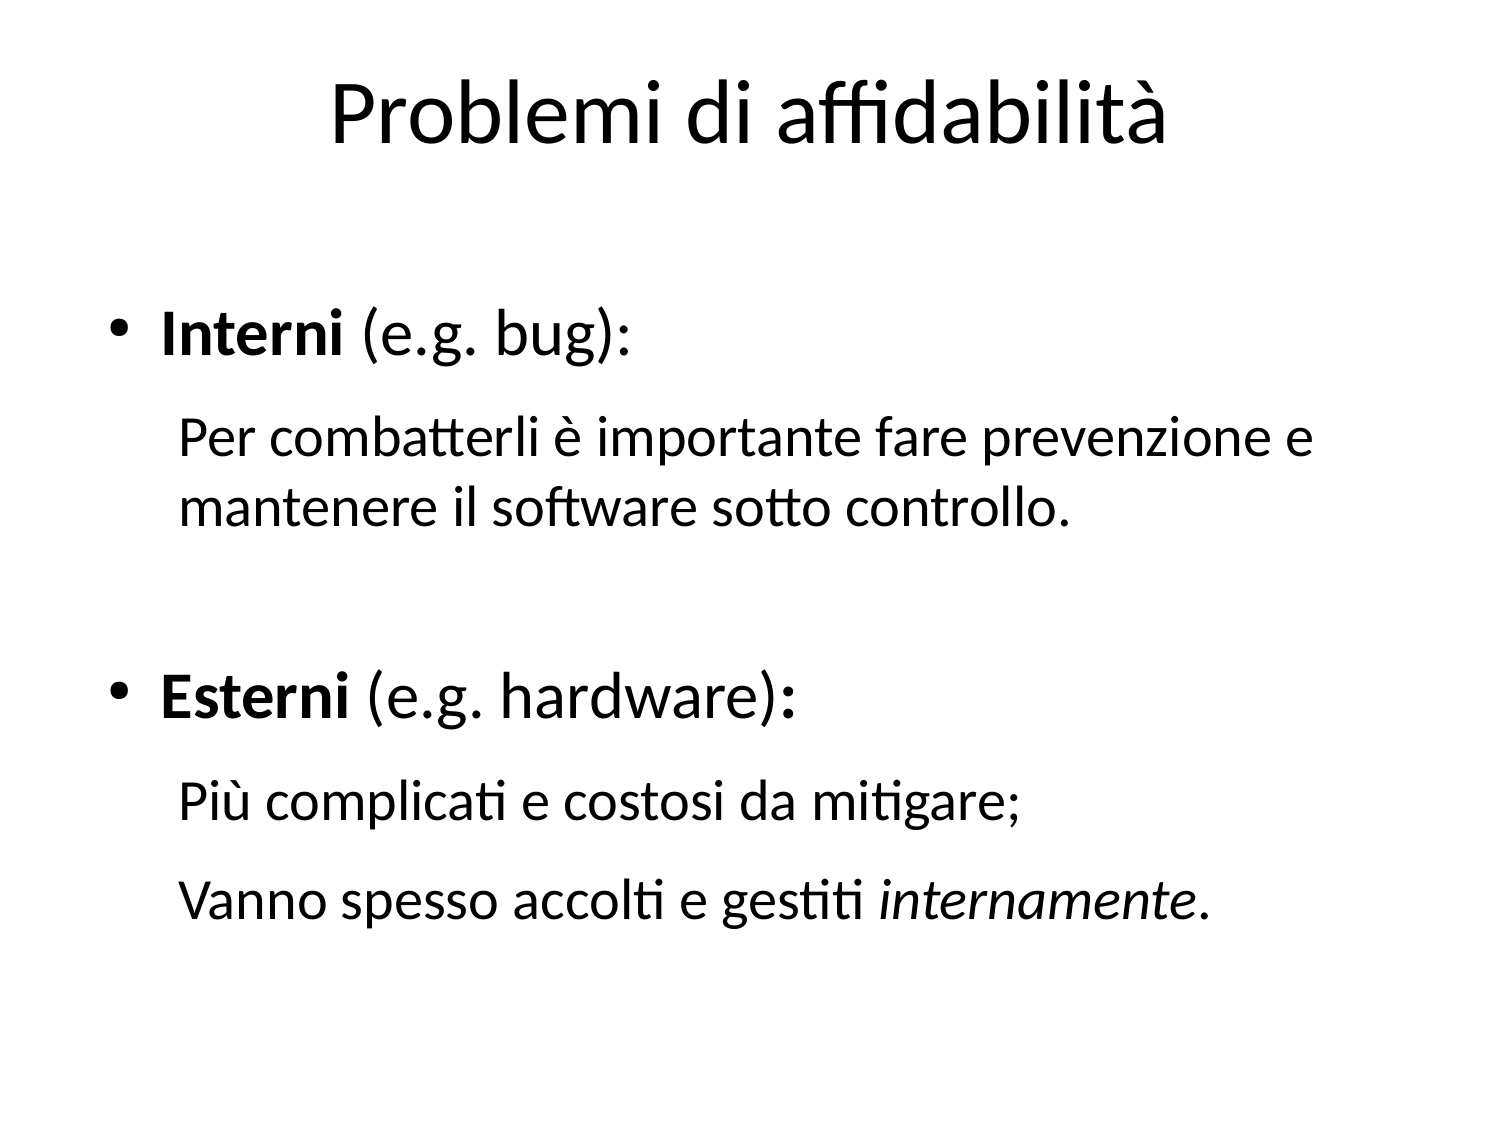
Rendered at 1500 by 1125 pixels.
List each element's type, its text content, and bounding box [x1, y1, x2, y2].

title Problemi di affidabilità [74, 44, 1425, 233]
list Interni (e.g. bug): Per combatterli è importante fare prevenzione e mantenere il software sotto controllo. Esterni (e.g. hardware): Più complicati e costosi da mitigare; Vanno spesso accolti e gestiti internamente. [74, 247, 1425, 990]
